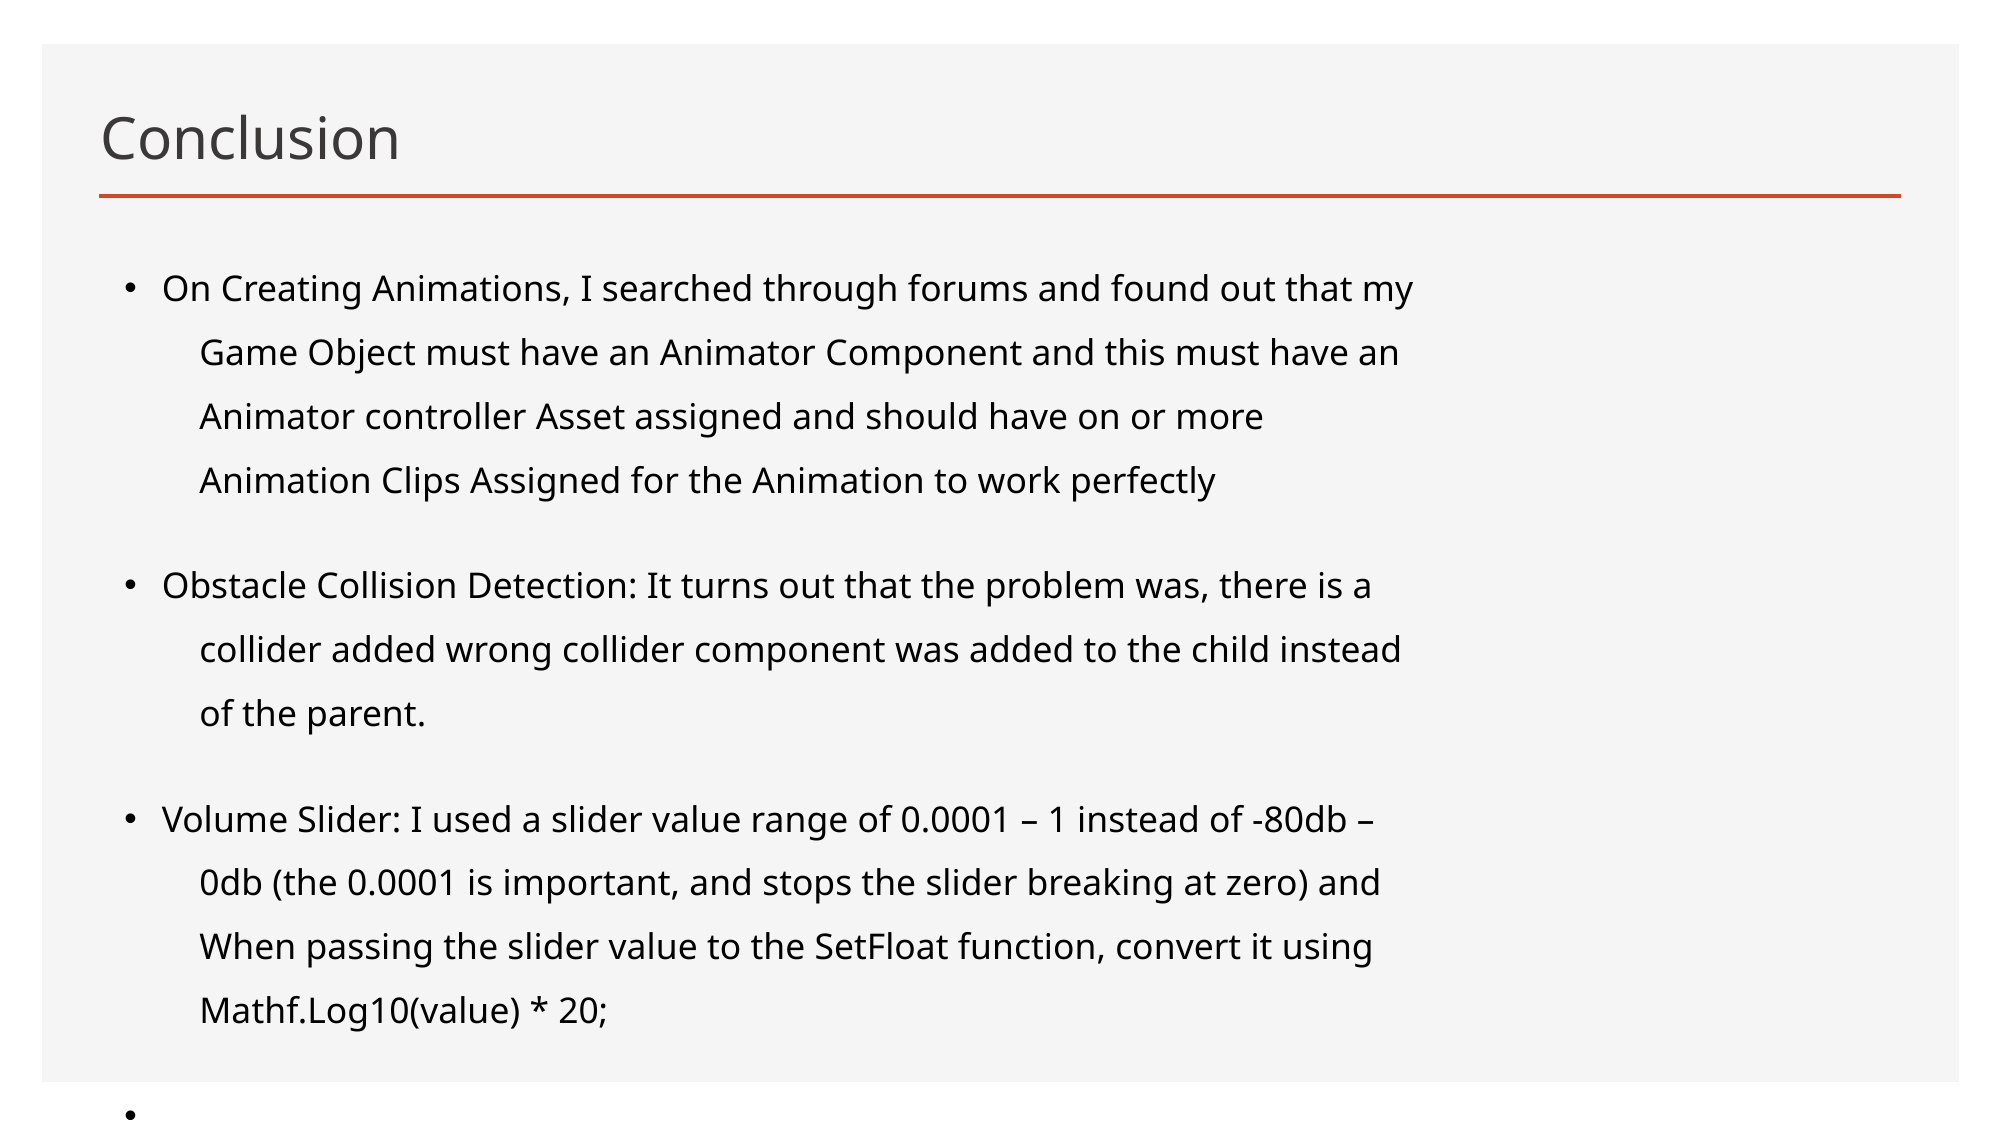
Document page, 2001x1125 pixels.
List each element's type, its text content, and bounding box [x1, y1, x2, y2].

title Conclusion [85, 73, 1214, 179]
text_box On Creating Animations, I searched through forums and found out that my Game Object must have an Animator Component and this must have an Animator controller Asset assigned and should have on or more Animation Clips Assigned for the Animation to work perfectly Obstacle Collision Detection: It turns out that the problem was, there is a collider added wrong collider component was added to the child instead of the parent. Volume Slider: I used a slider value range of 0.0001 – 1 instead of -80db – 0db (the 0.0001 is important, and stops the slider breaking at zero) and When passing the slider value to the SetFloat function, convert it using Mathf.Log10(value) * 20; [109, 237, 1455, 1052]
